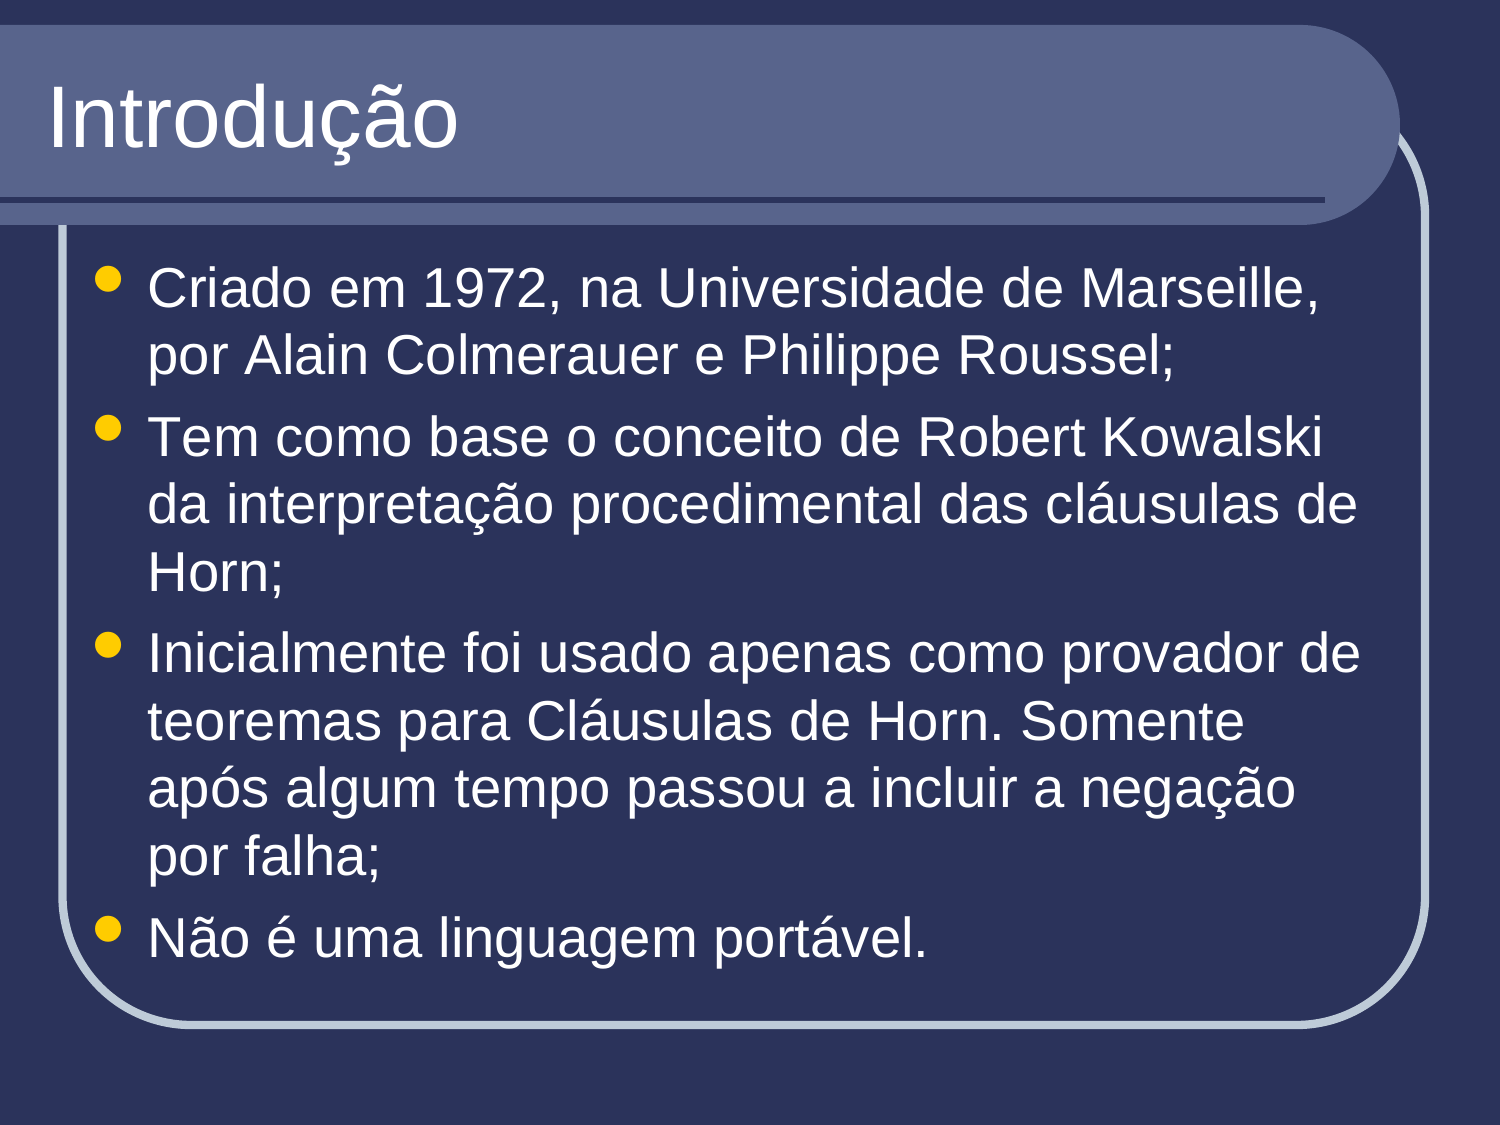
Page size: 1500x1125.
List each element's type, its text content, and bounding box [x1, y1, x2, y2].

list Criado em 1972, na Universidade de Marseille, por Alain Colmerauer e Philippe Roussel; Tem como base o conceito de Robert Kowalski da interpretação procedimental das cláusulas de Horn; Inicialmente foi usado apenas como provador de teoremas para Cláusulas de Horn. Somente após algum tempo passou a incluir a negação por falha; Não é uma linguagem portável. [76, 243, 1377, 977]
title Introdução [31, 37, 1347, 188]
